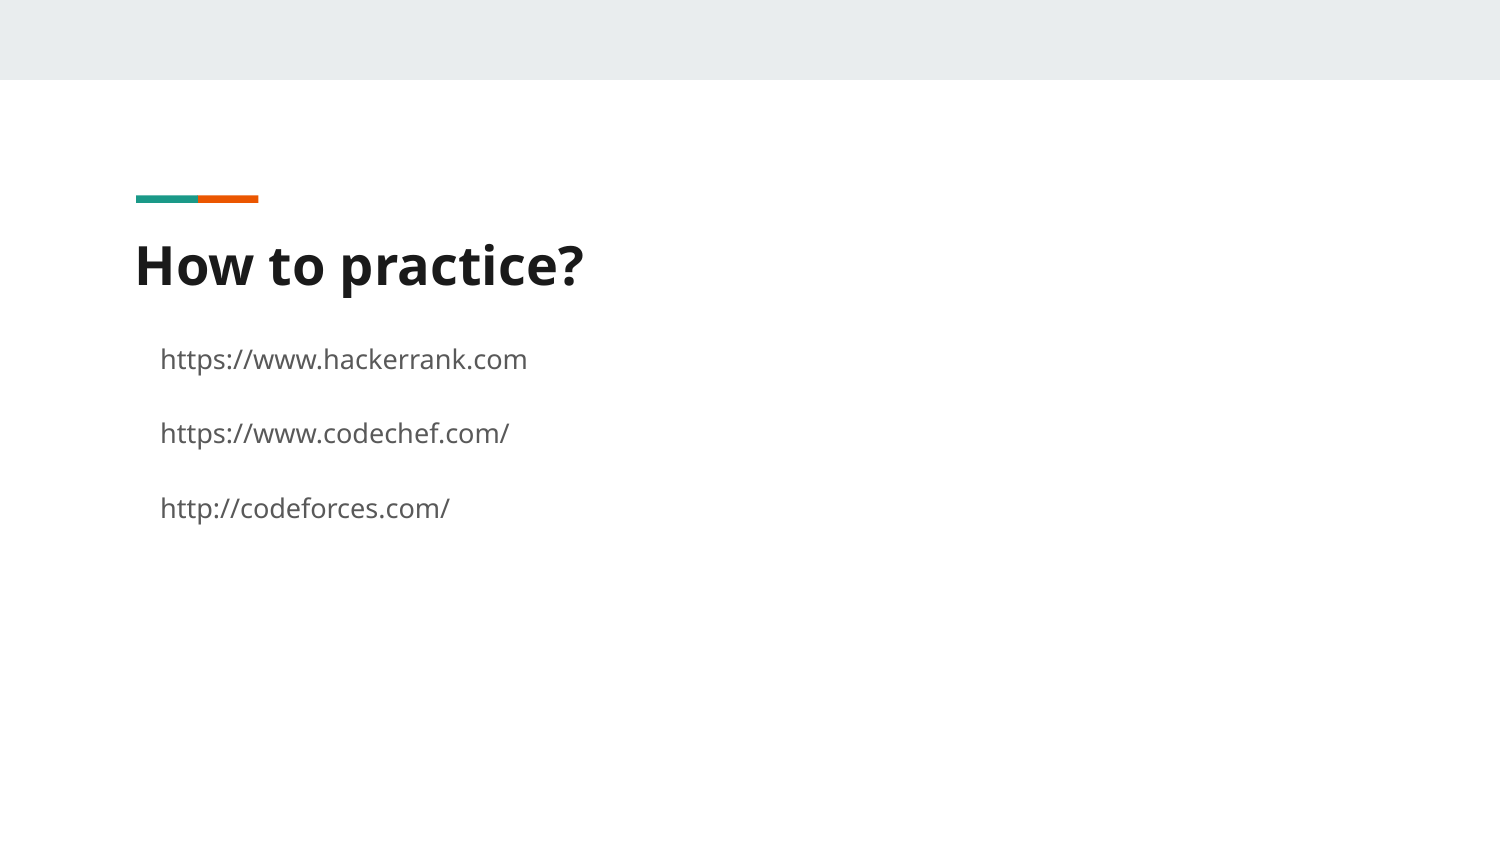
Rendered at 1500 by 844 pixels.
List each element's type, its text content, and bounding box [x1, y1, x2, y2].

title How to practice? [119, 216, 1381, 305]
list https://www.hackerrank.com https://www.codechef.com/ http://codeforces.com/ [145, 322, 1407, 694]
